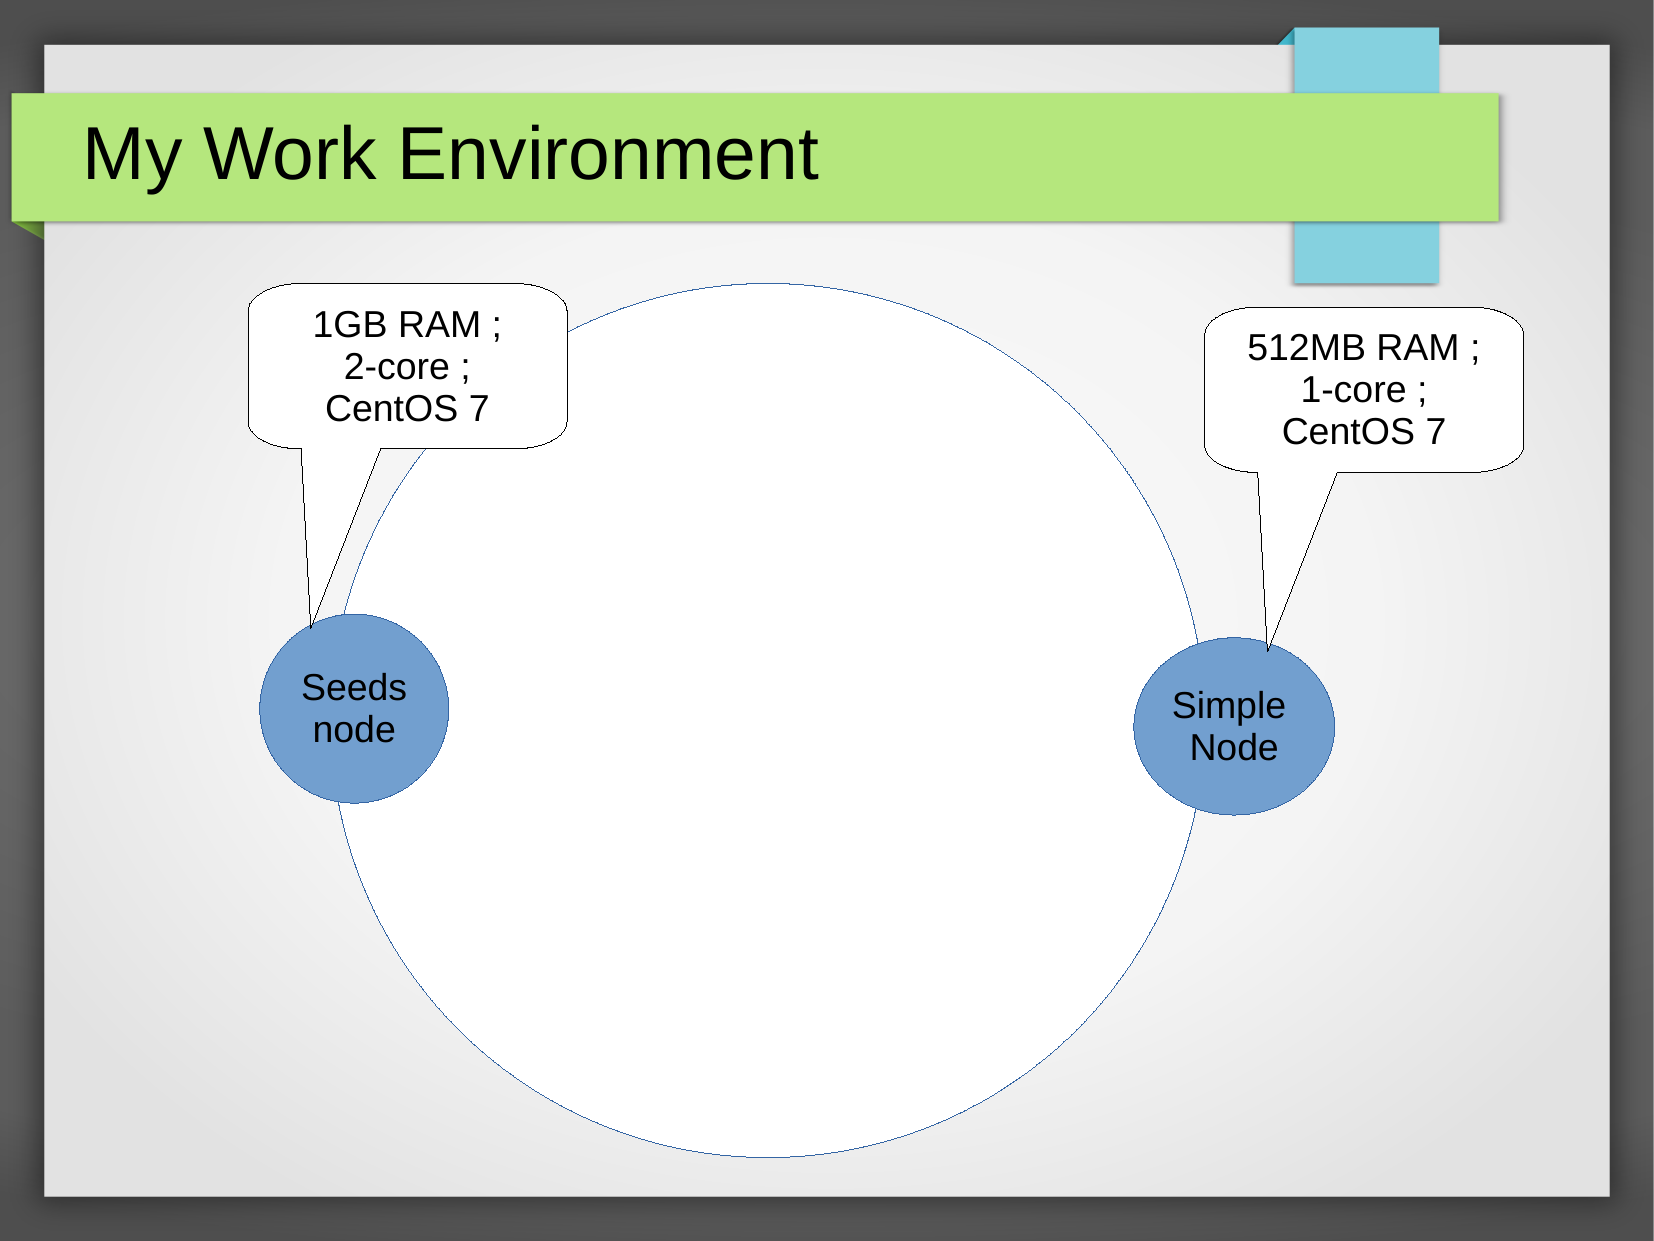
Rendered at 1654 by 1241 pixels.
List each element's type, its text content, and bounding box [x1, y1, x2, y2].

text_box Seeds node [259, 614, 449, 804]
text_box 512MB RAM ; 1-core ; CentOS 7 [1204, 307, 1524, 652]
title My Work Environment [82, 94, 1264, 213]
picture [0, 0, 1654, 1241]
text_box Simple Node [1133, 637, 1335, 816]
text_box [338, 283, 1198, 1158]
text_box 1GB RAM ; 2-core ; CentOS 7 [248, 283, 568, 629]
